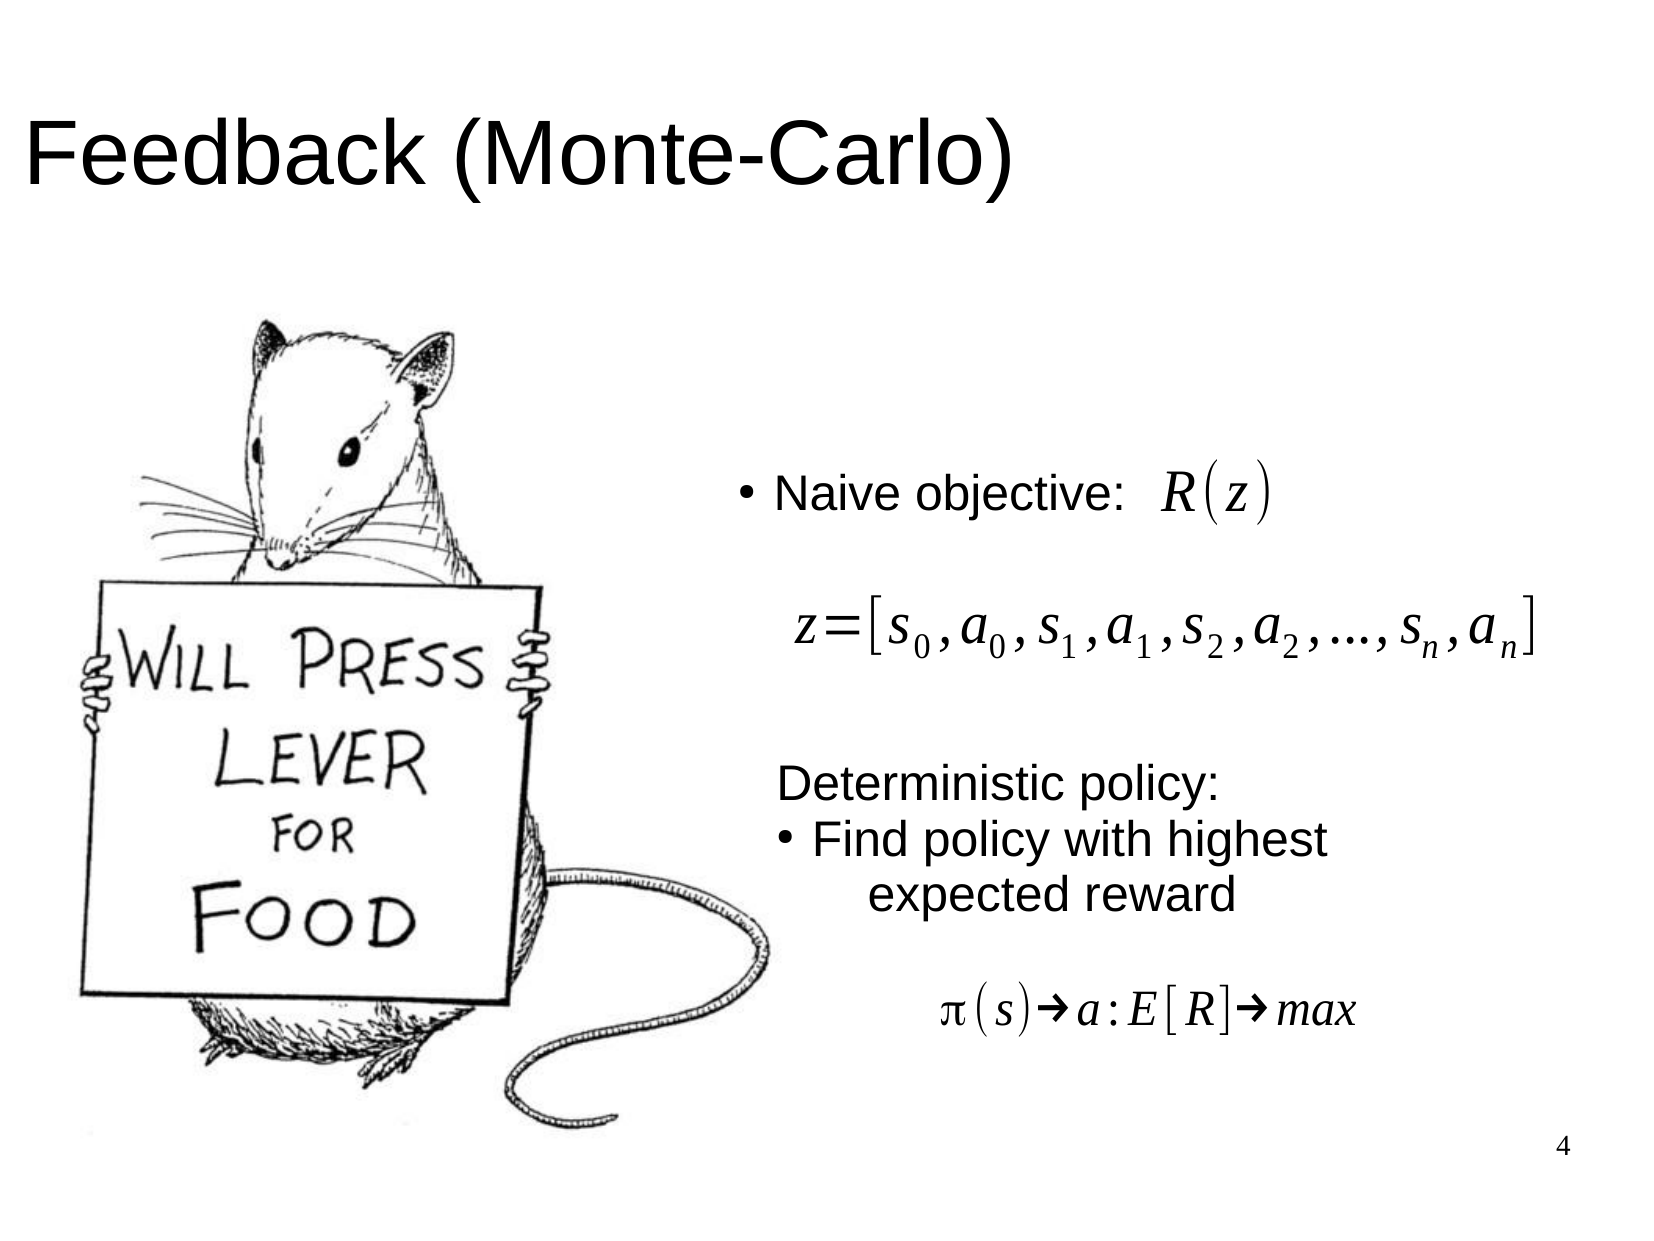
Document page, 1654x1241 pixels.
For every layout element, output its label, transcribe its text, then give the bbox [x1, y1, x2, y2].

picture [0, 250, 791, 1241]
title Feedback (Monte-Carlo) [23, 49, 1512, 257]
text_box Naive objective: [738, 464, 1654, 578]
chart [777, 591, 1552, 668]
chart [928, 977, 1372, 1039]
chart [1143, 455, 1288, 528]
text_box Deterministic policy: Find policy with highest expected reward [740, 754, 1654, 924]
